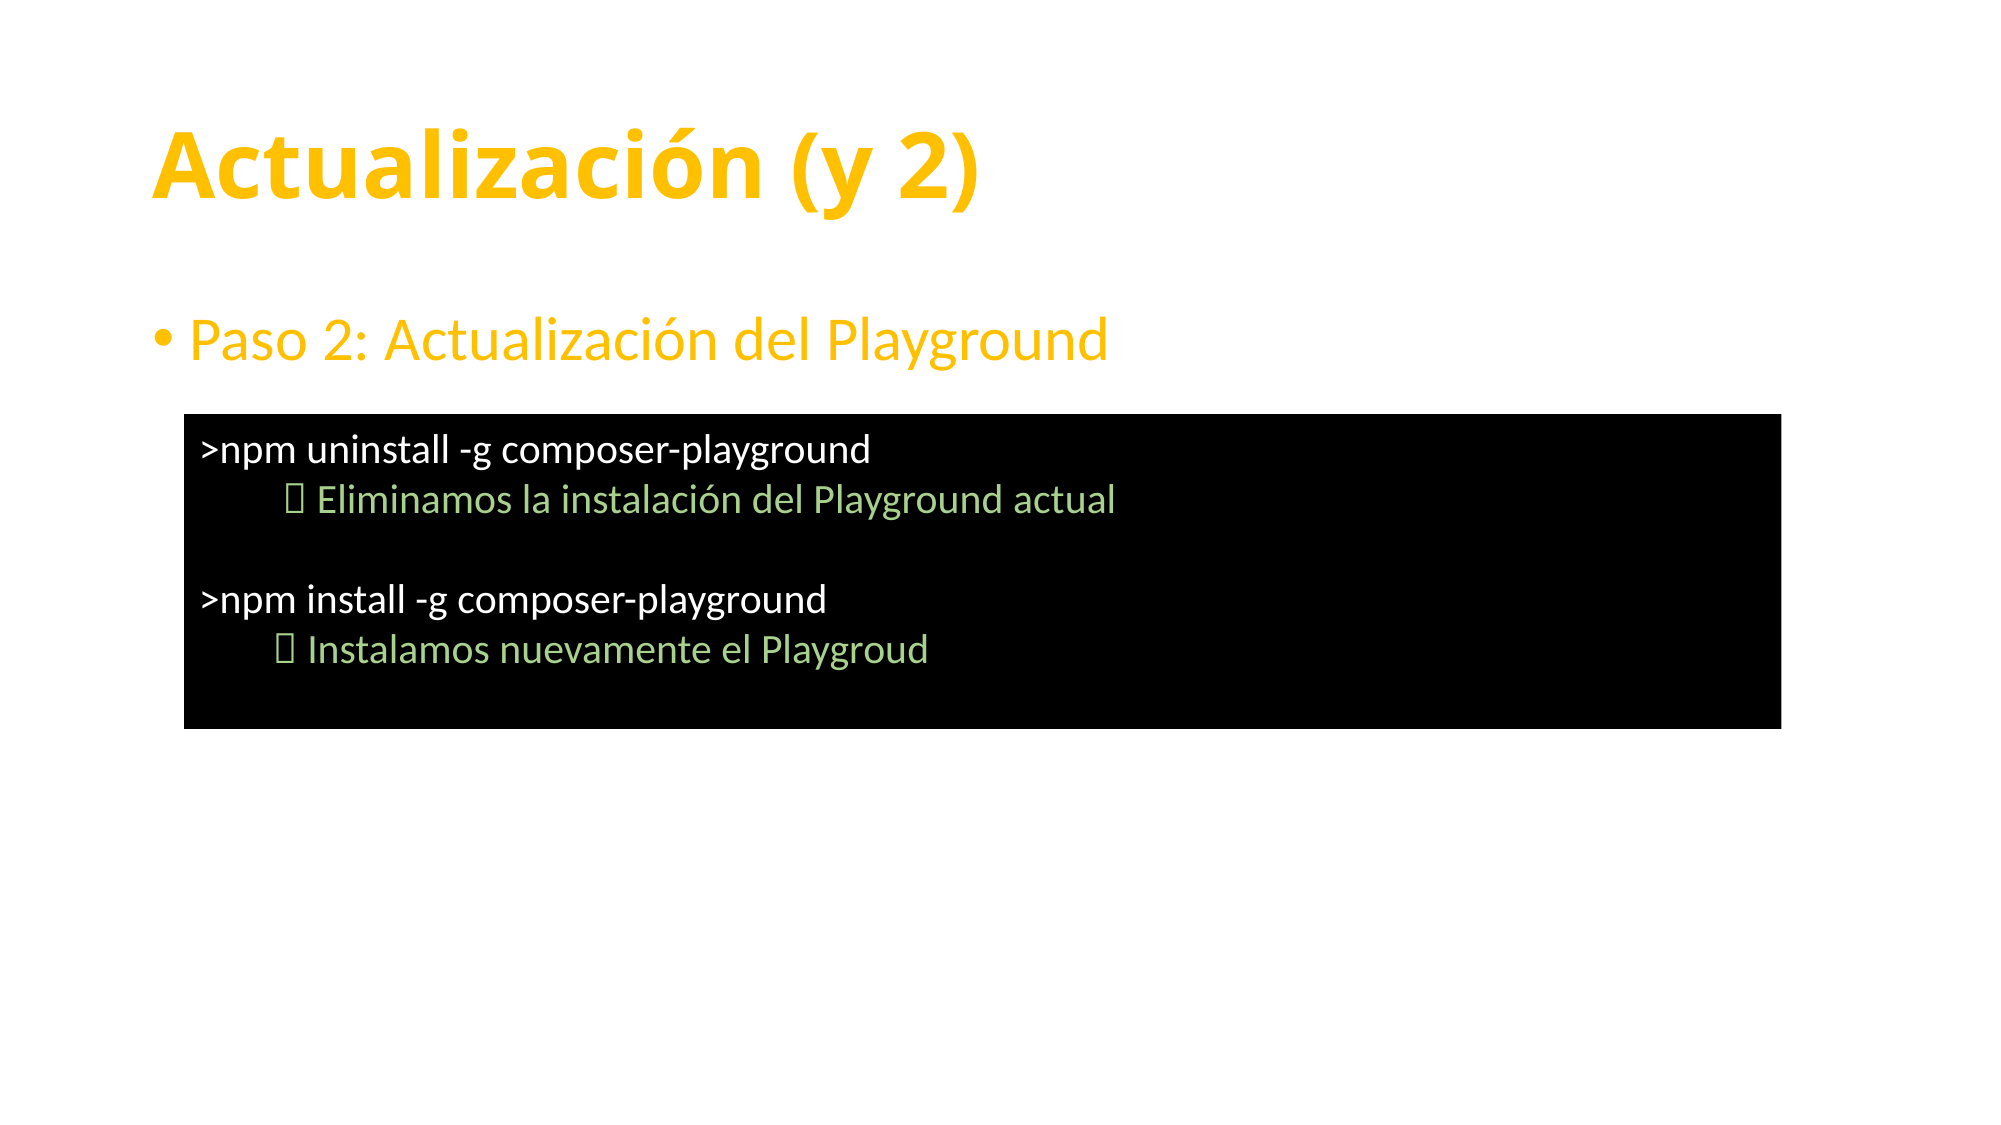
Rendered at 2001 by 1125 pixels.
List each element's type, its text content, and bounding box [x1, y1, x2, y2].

list Paso 2: Actualización del Playground [137, 299, 1975, 1014]
title Actualización (y 2) [137, 59, 1863, 278]
text_box >npm uninstall -g composer-playground  Eliminamos la instalación del Playground actual >npm install -g composer-playground  Instalamos nuevamente el Playgroud [184, 414, 1782, 729]
